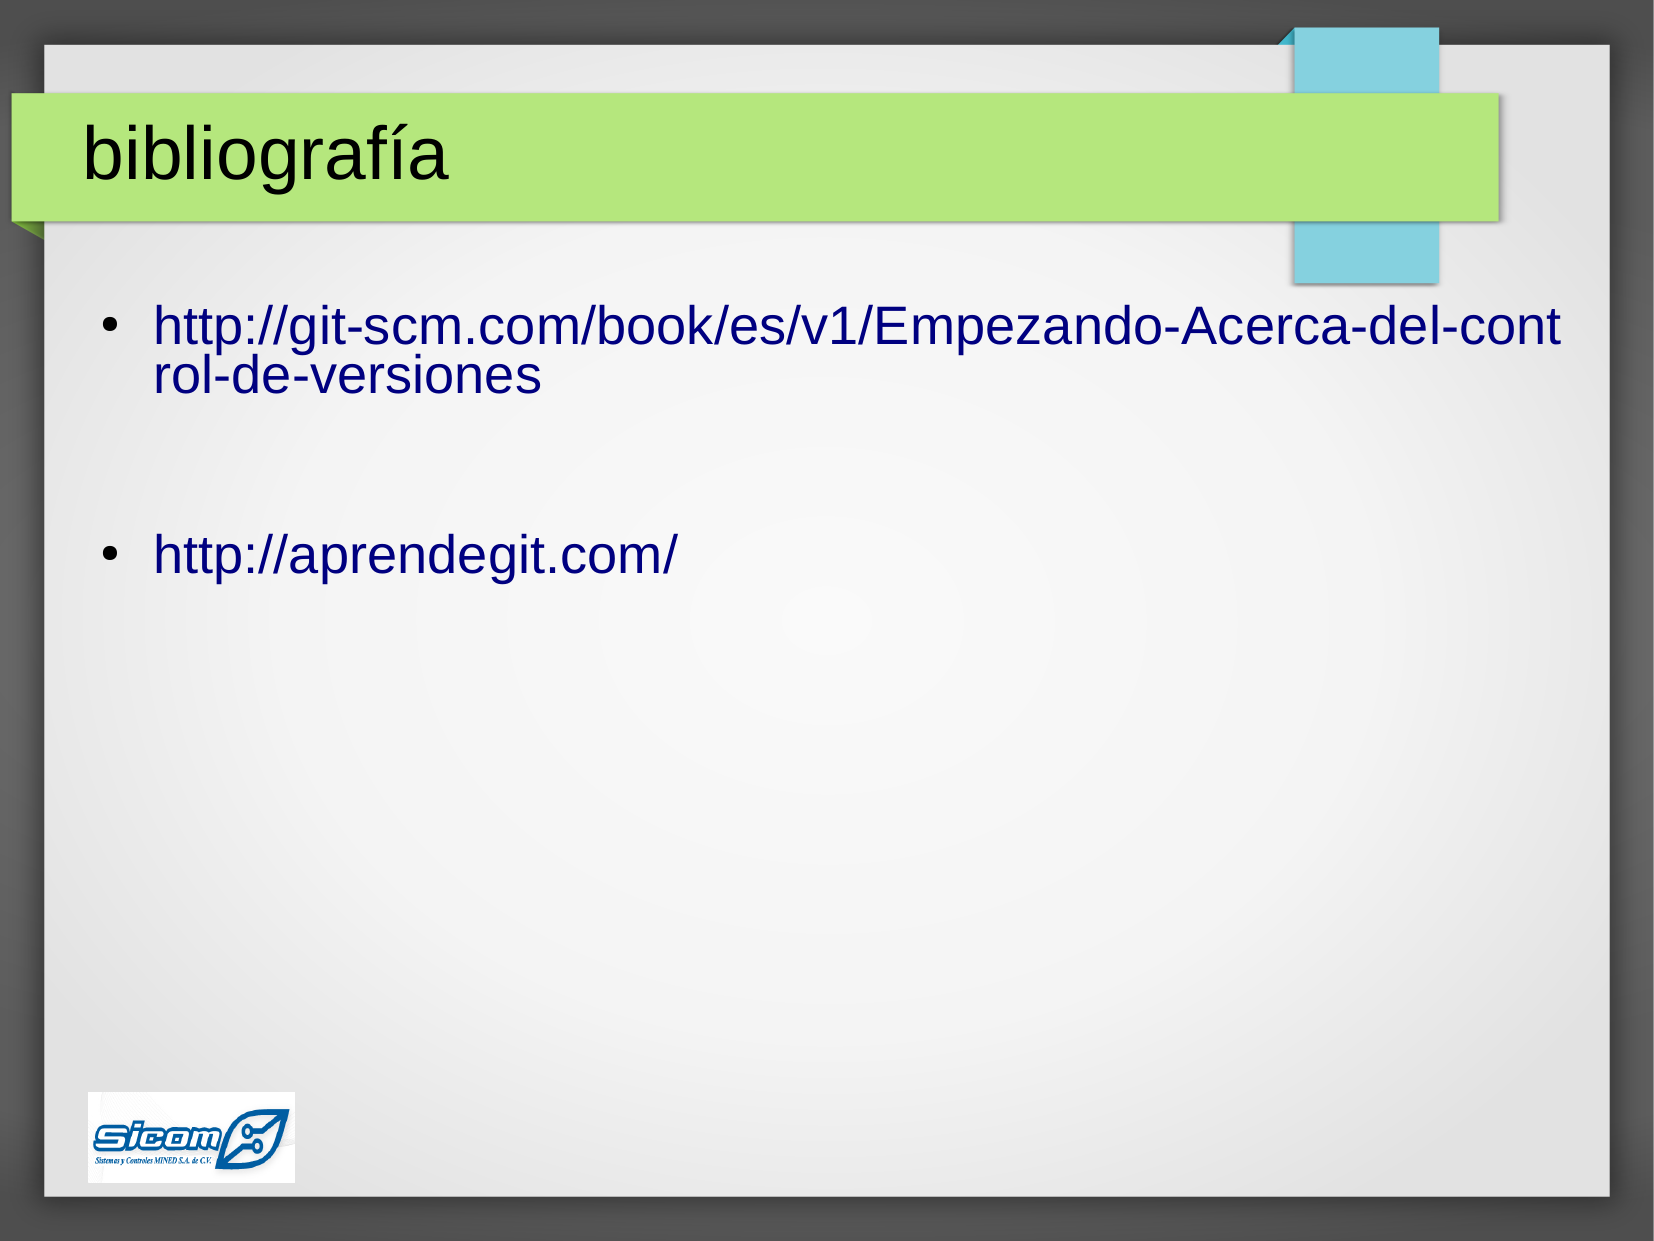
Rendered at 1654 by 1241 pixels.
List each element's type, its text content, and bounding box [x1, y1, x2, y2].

picture [0, 0, 1654, 1241]
title bibliografía [82, 94, 1264, 213]
list http://git-scm.com/book/es/v1/Empezando-Acerca-del-control-de-versiones http://aprendegit.com/ [82, 295, 1571, 1015]
